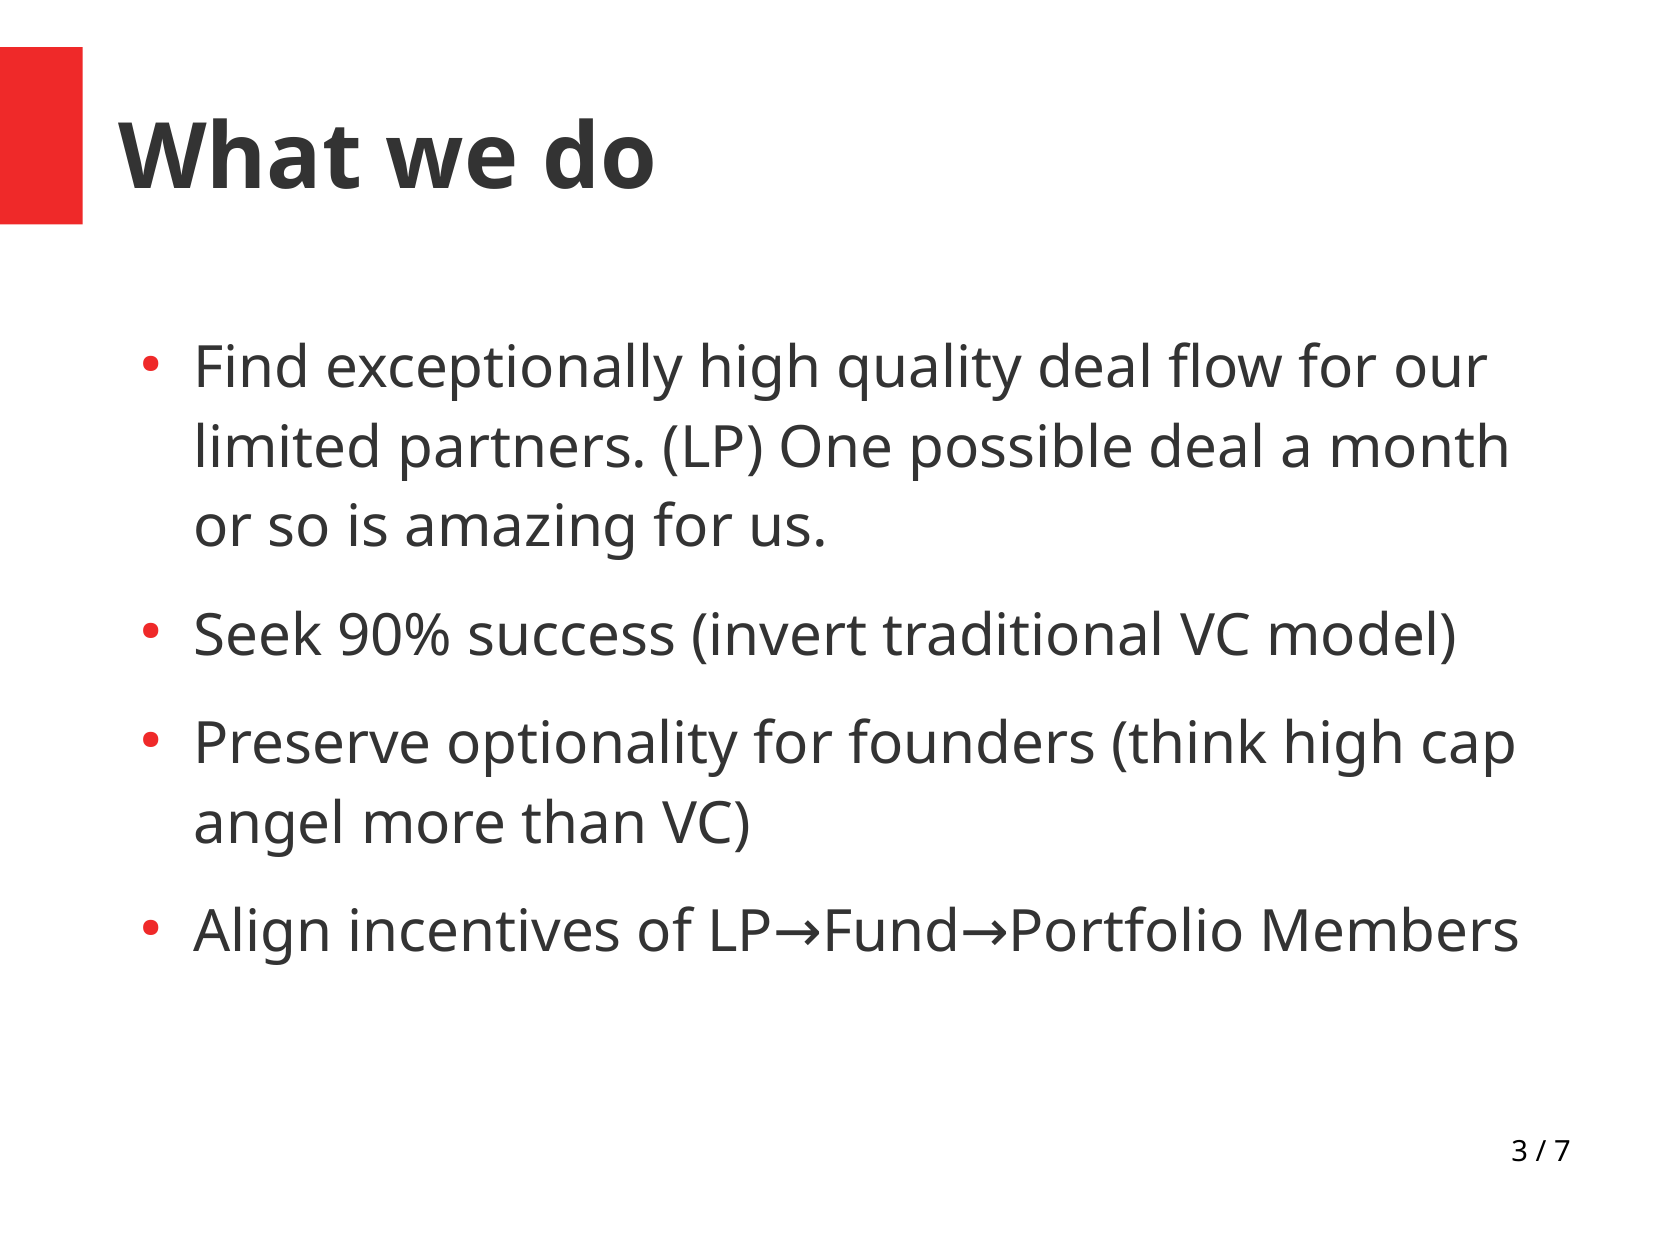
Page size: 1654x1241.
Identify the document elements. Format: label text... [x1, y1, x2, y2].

title What we do [118, 49, 1571, 257]
list Find exceptionally high quality deal flow for our limited partners. (LP) One possible deal a month or so is amazing for us. Seek 90% success (invert traditional VC model) Preserve optionality for founders (think high cap angel more than VC) Align incentives of LP→Fund→Portfolio Members [122, 325, 1540, 1045]
